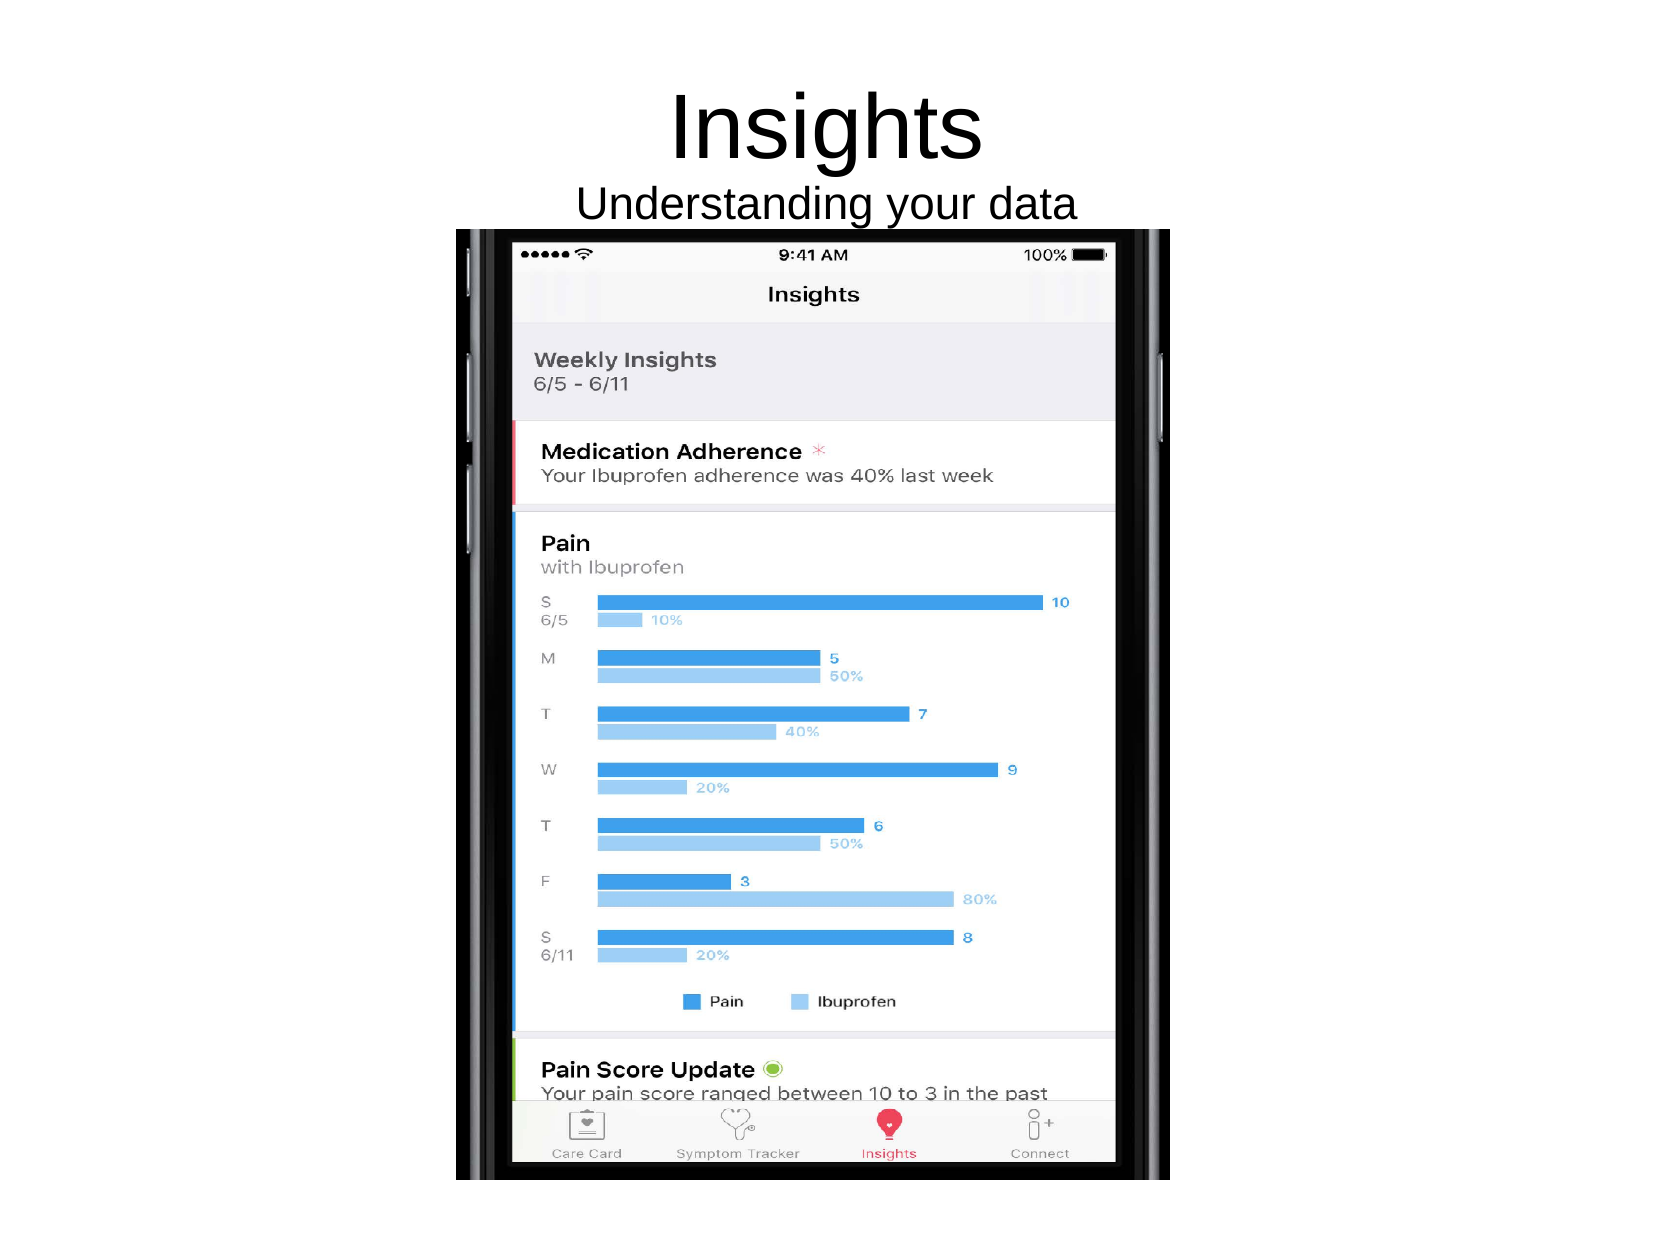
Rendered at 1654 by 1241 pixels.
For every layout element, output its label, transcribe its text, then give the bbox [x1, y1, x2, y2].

title Insights Understanding your data [82, 49, 1571, 257]
picture [456, 229, 1170, 1180]
